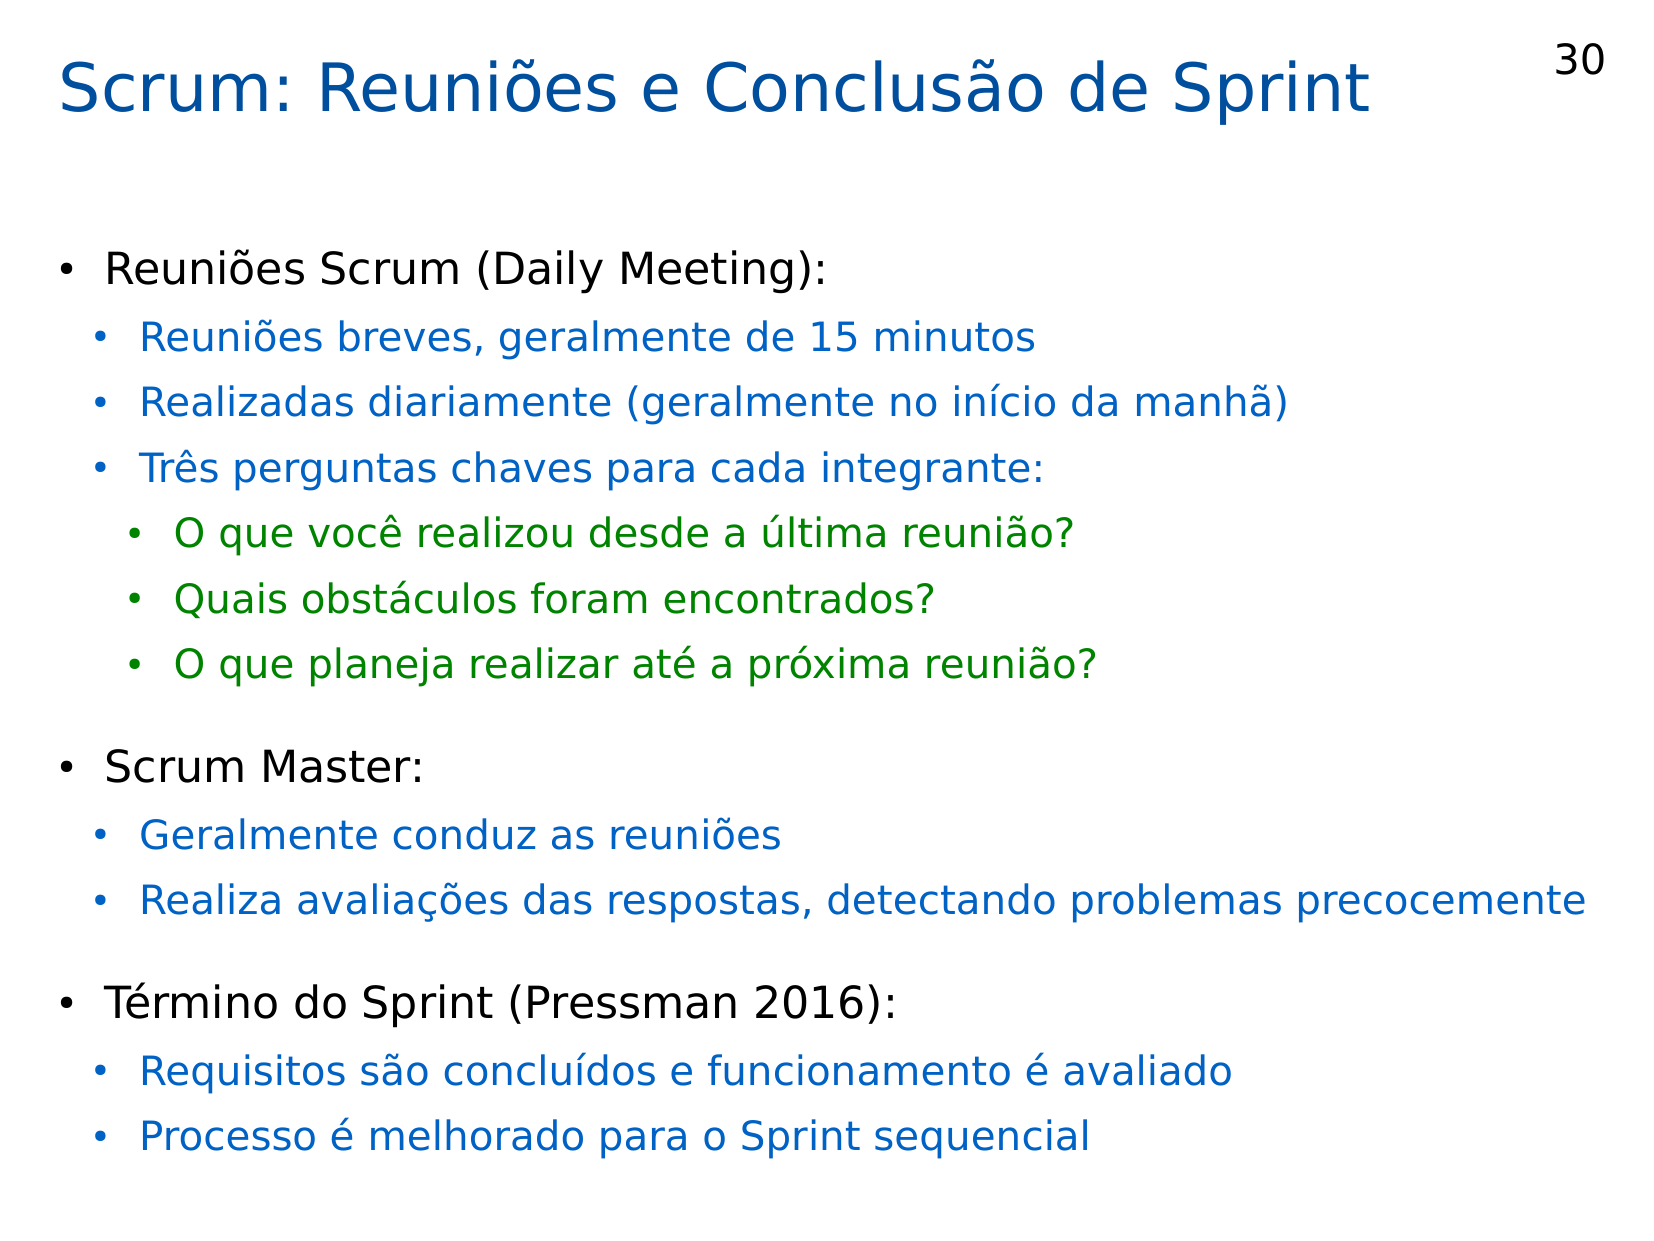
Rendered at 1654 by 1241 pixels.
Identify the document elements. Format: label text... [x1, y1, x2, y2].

list Reuniões Scrum (Daily Meeting): Reuniões breves, geralmente de 15 minutos Realizadas diariamente (geralmente no início da manhã) Três perguntas chaves para cada integrante: O que você realizou desde a última reunião? Quais obstáculos foram encontrados? O que planeja realizar até a próxima reunião? Scrum Master: Geralmente conduz as reuniões Realiza avaliações das respostas, detectando problemas precocemente Término do Sprint (Pressman 2016): Requisitos são concluídos e funcionamento é avaliado Processo é melhorado para o Sprint sequencial [59, 236, 1595, 1211]
title Scrum: Reuniões e Conclusão de Sprint [59, 29, 1506, 148]
